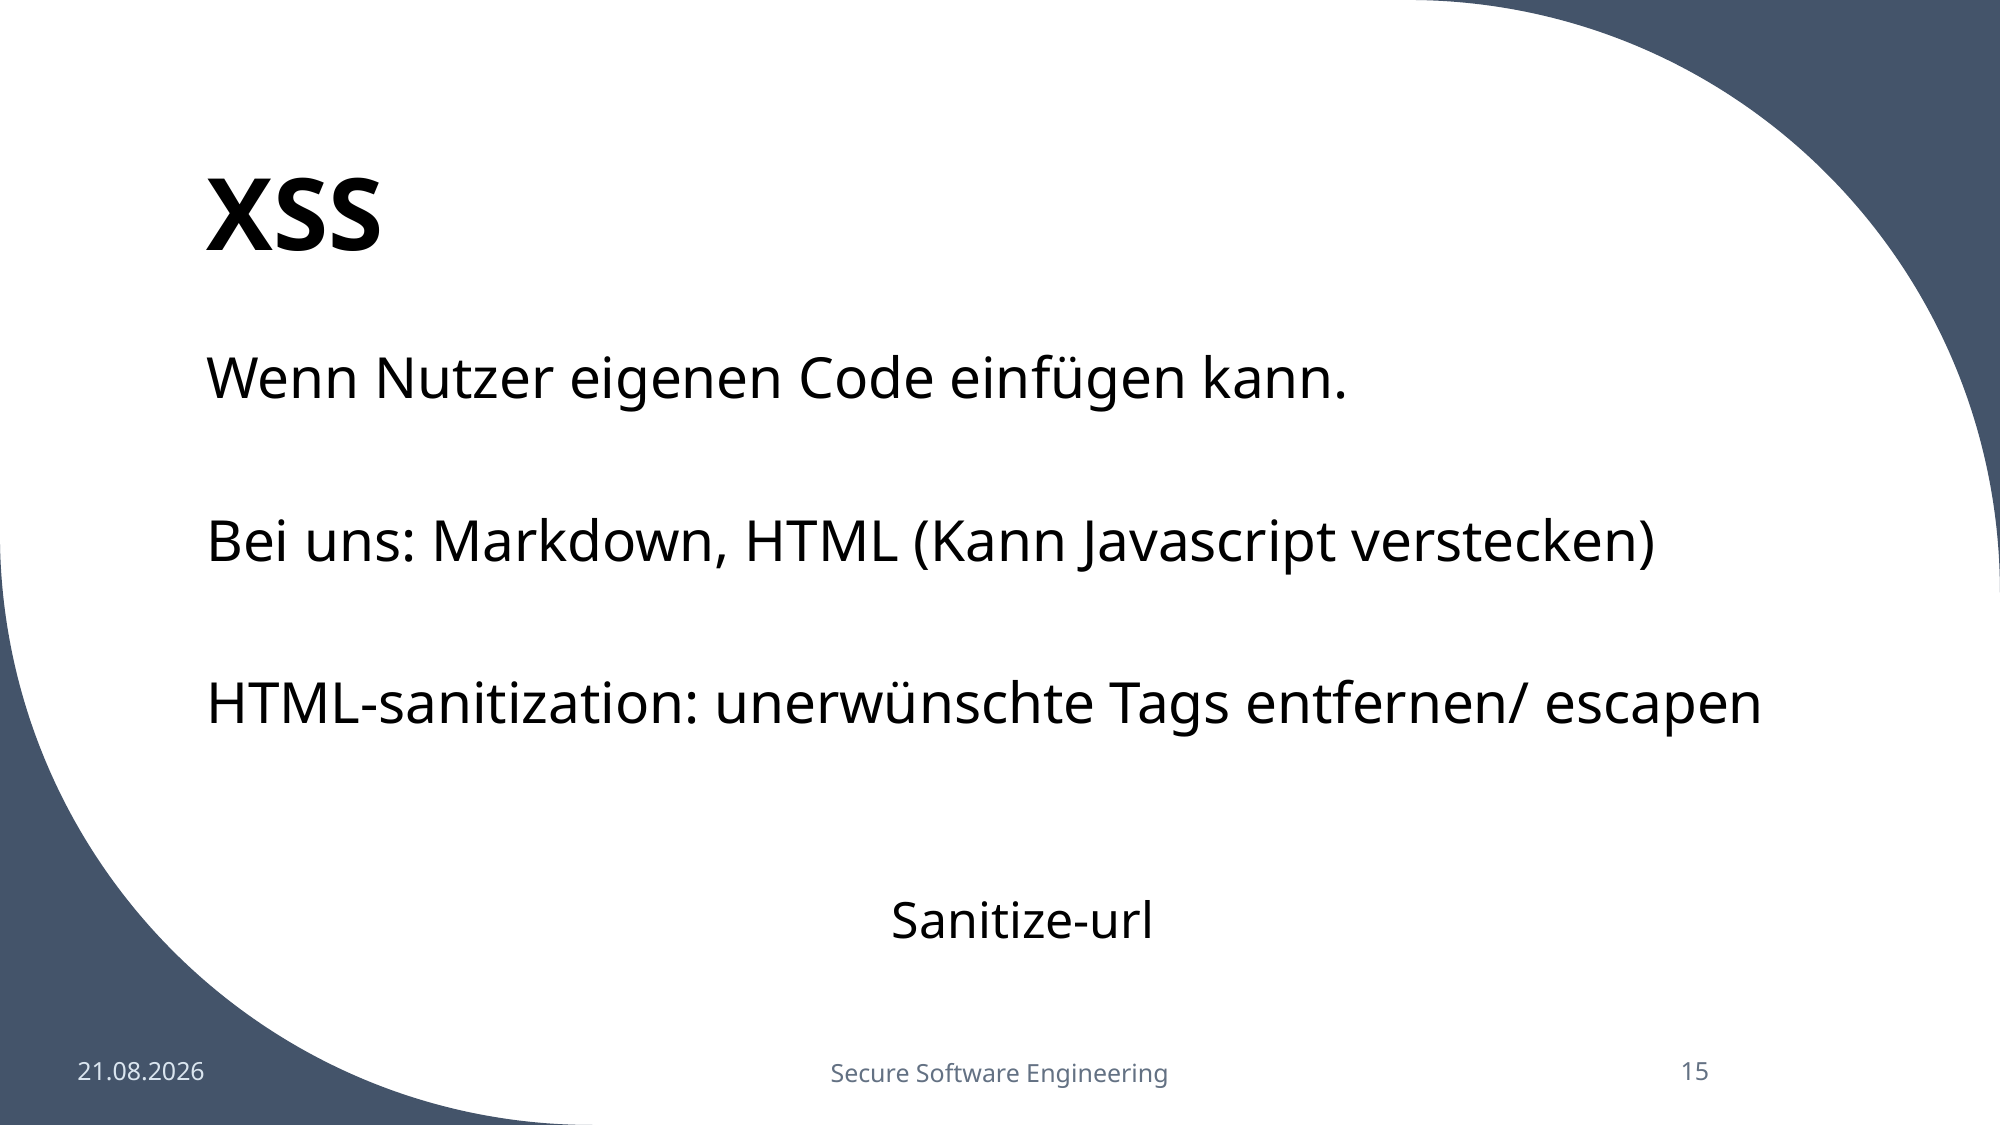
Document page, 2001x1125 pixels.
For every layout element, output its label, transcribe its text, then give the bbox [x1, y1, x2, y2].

text_box 15 [1665, 1042, 1938, 1103]
title XSS [191, 62, 1796, 280]
text_box Secure Software Engineering [662, 1042, 1338, 1103]
list Wenn Nutzer eigenen Code einfügen kann. Bei uns: Markdown, HTML (Kann Javascript verstecken) HTML-sanitization: unerwünschte Tags entfernen/ escapen [191, 342, 1796, 795]
text_box 27.07.2022 [62, 1042, 342, 1103]
text_box Sanitize-url [778, 880, 1269, 957]
